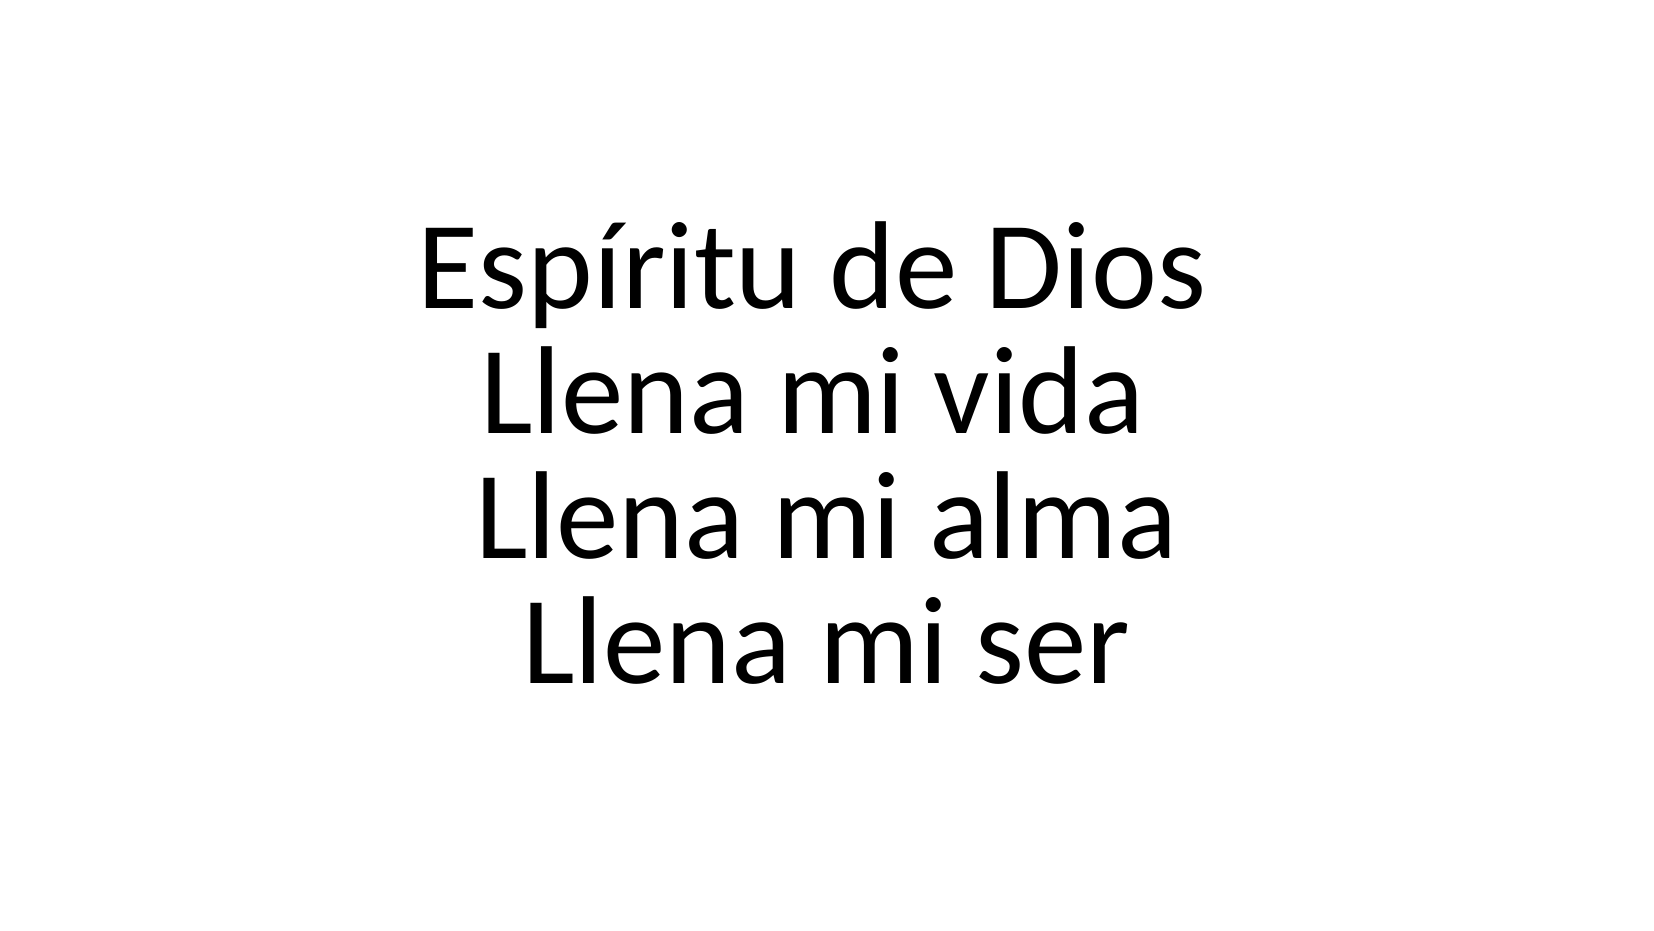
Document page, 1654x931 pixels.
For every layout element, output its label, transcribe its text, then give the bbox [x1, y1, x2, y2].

title Espíritu de Dios Llena mi vida Llena mi alma Llena mi ser [0, 0, 1654, 931]
